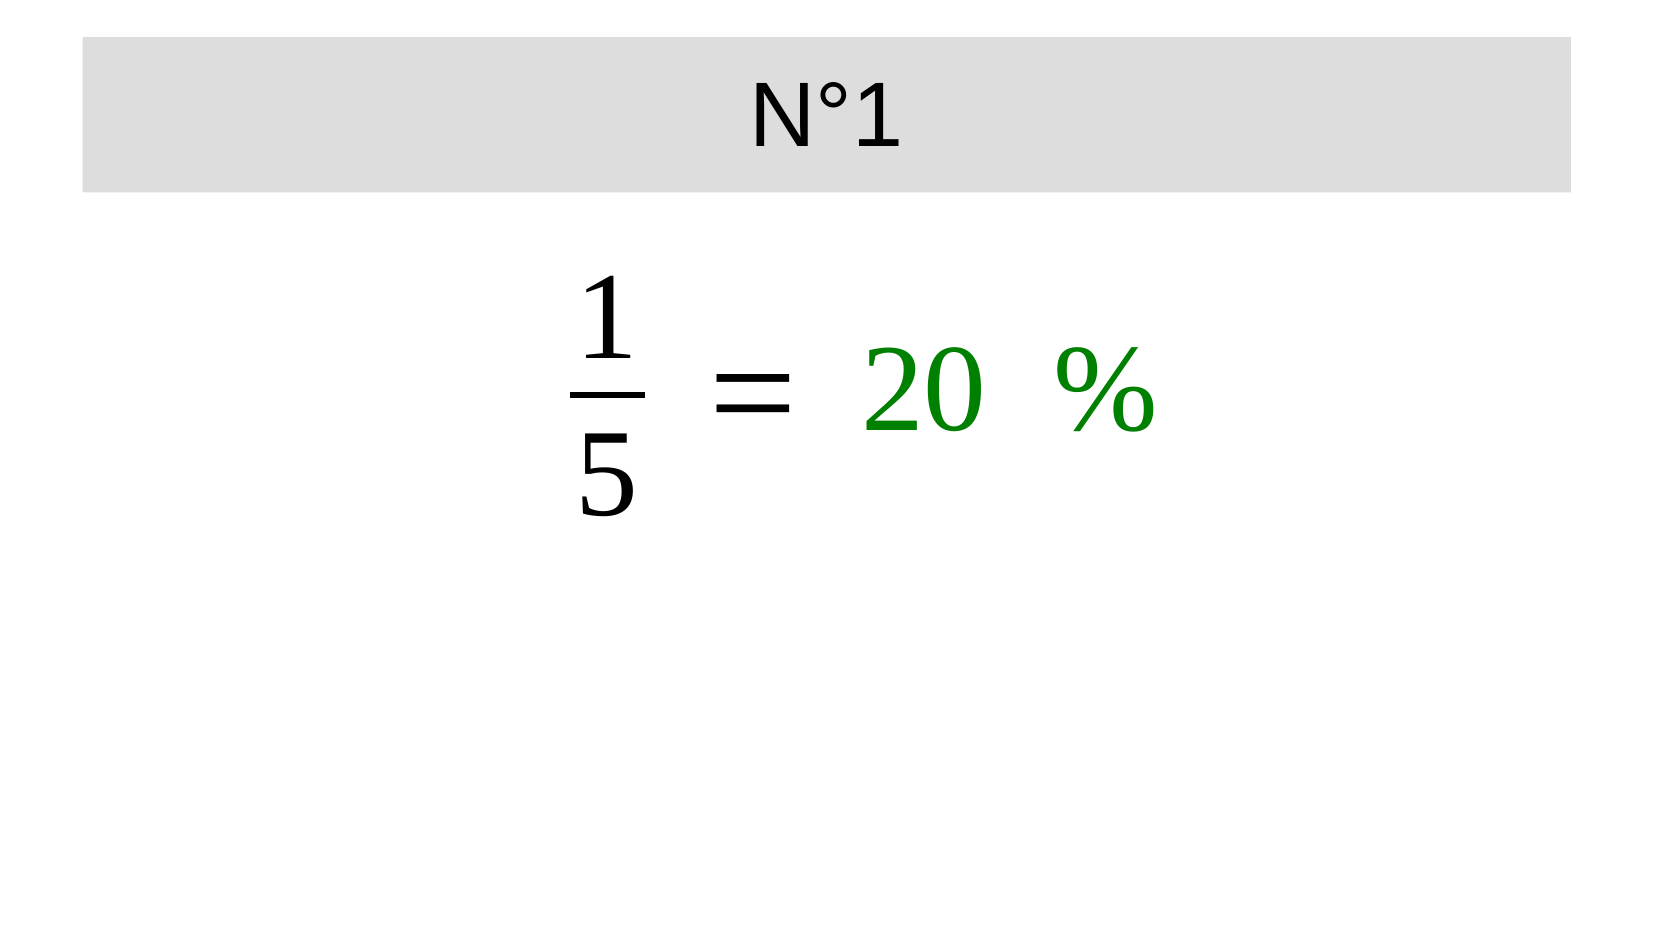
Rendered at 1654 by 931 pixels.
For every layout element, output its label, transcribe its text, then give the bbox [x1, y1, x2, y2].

title N°1 [82, 37, 1571, 193]
chart [556, 248, 1165, 543]
